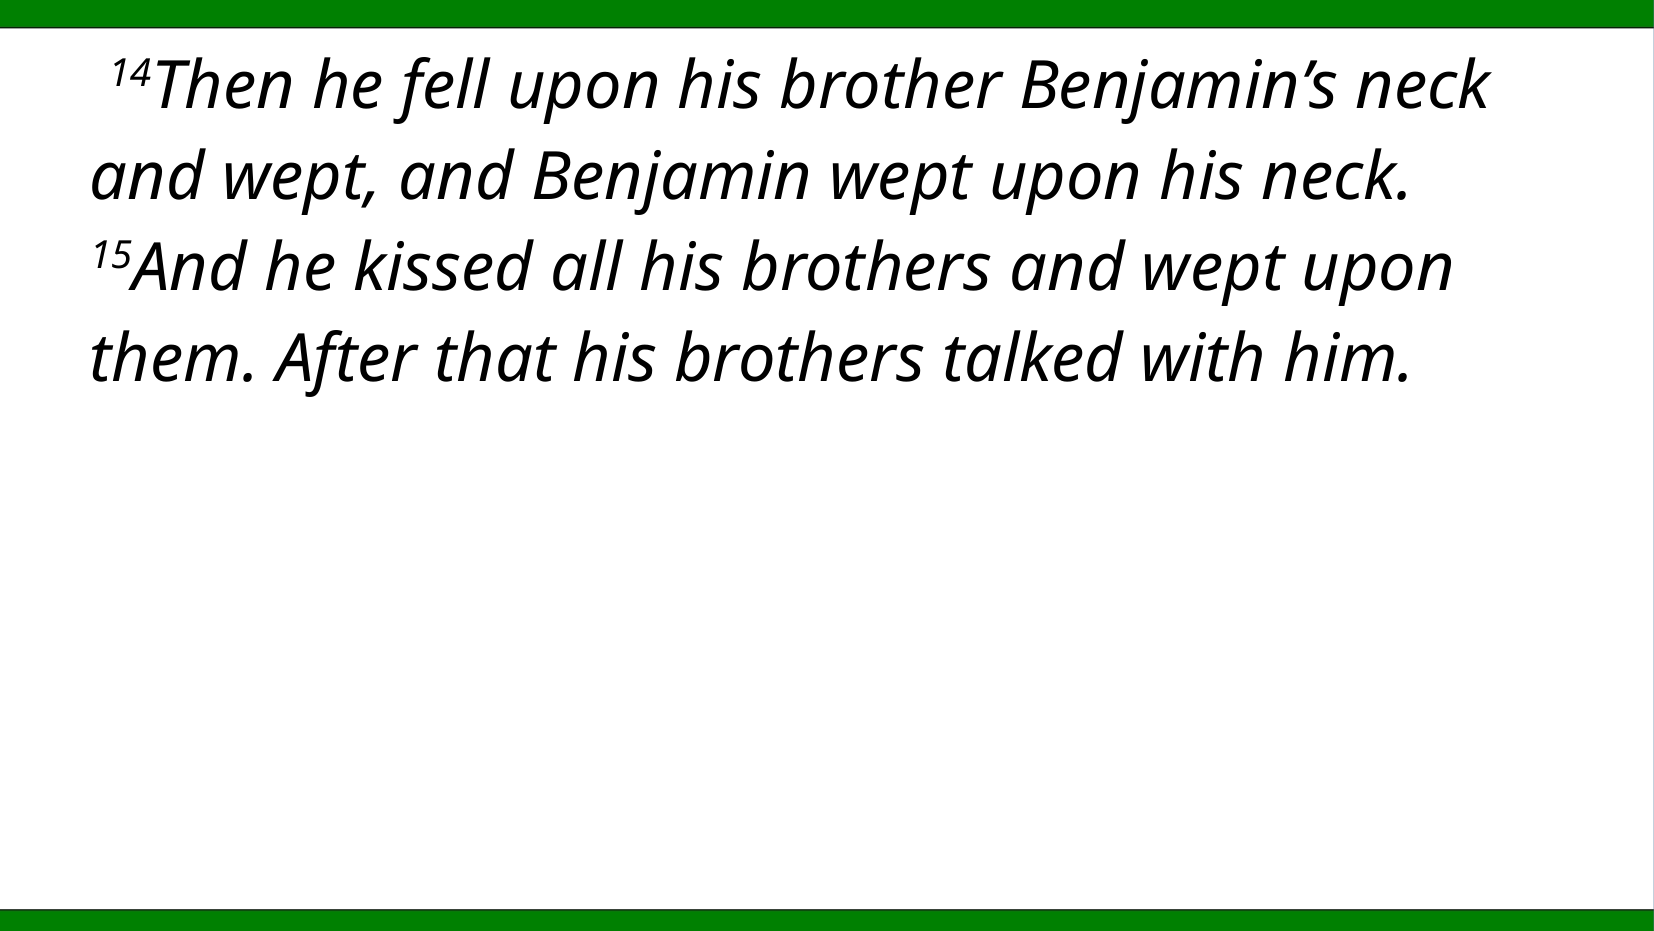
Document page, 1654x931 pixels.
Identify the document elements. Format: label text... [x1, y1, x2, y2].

text_box 14Then he fell upon his brother Benjamin’s neck and wept, and Benjamin wept upon his neck. 15And he kissed all his brothers and wept upon them. After that his brothers talked with him. [75, 30, 1561, 400]
picture [0, 0, 1654, 931]
